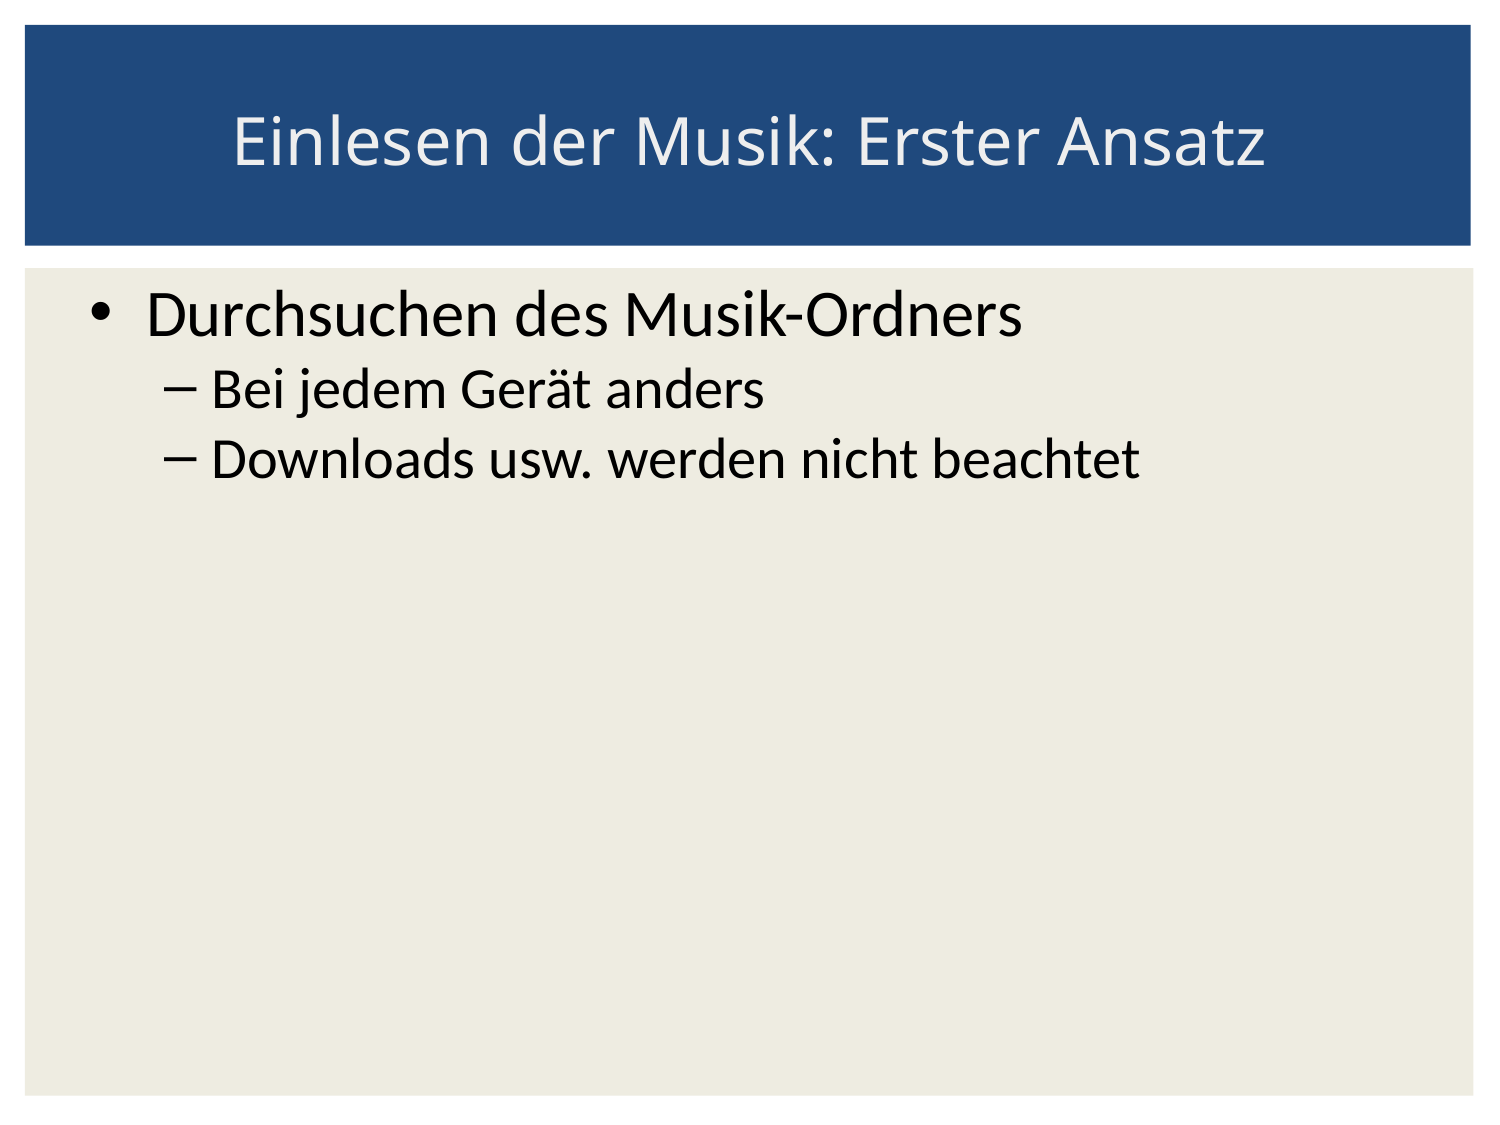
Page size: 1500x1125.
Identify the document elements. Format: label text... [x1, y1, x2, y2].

text_box Einlesen der Musik: Erster Ansatz [75, 45, 1425, 233]
text_box Durchsuchen des Musik-Ordners Bei jedem Gerät anders Downloads usw. werden nicht beachtet [75, 262, 1425, 1005]
